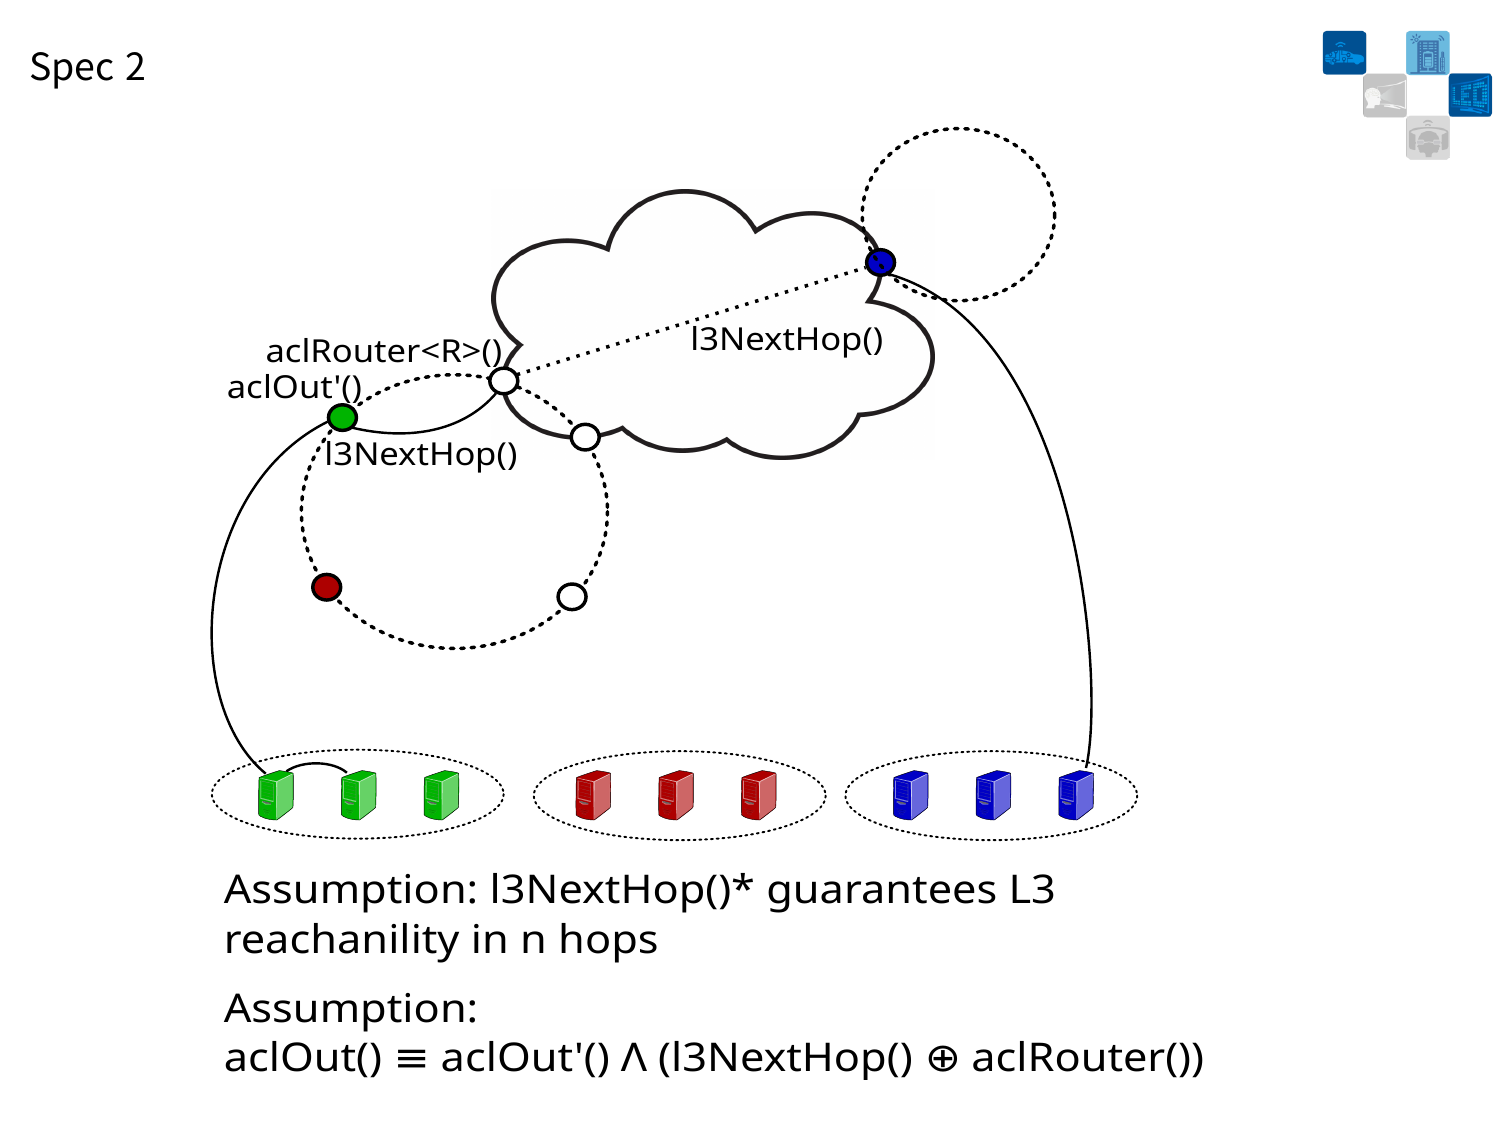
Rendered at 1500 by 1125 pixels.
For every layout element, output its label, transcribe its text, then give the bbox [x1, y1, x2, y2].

title Spec 2 [29, 20, 1380, 108]
picture [210, 126, 1301, 1081]
picture [1321, 30, 1493, 160]
